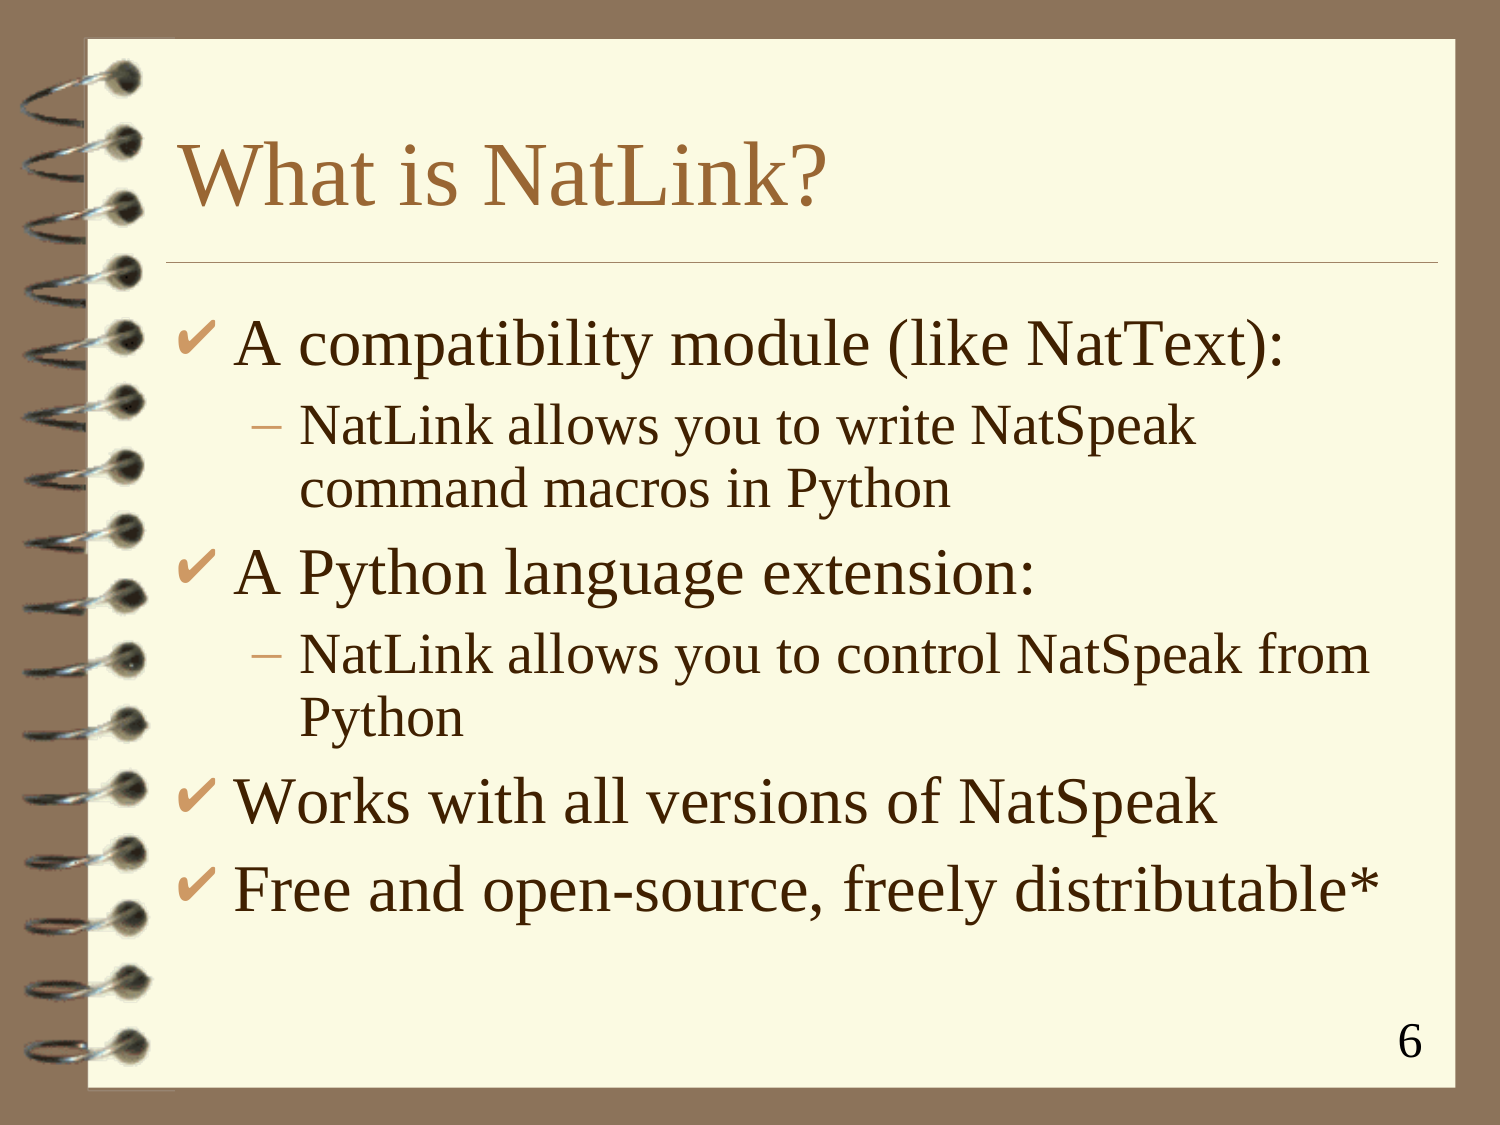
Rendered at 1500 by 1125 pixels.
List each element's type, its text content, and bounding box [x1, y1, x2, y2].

list A compatibility module (like NatText): NatLink allows you to write NatSpeak command macros in Python A Python language extension: NatLink allows you to control NatSpeak from Python Works with all versions of NatSpeak Free and open-source, freely distributable* [162, 299, 1438, 976]
picture [0, 0, 175, 1125]
title What is NatLink? [162, 74, 1438, 263]
